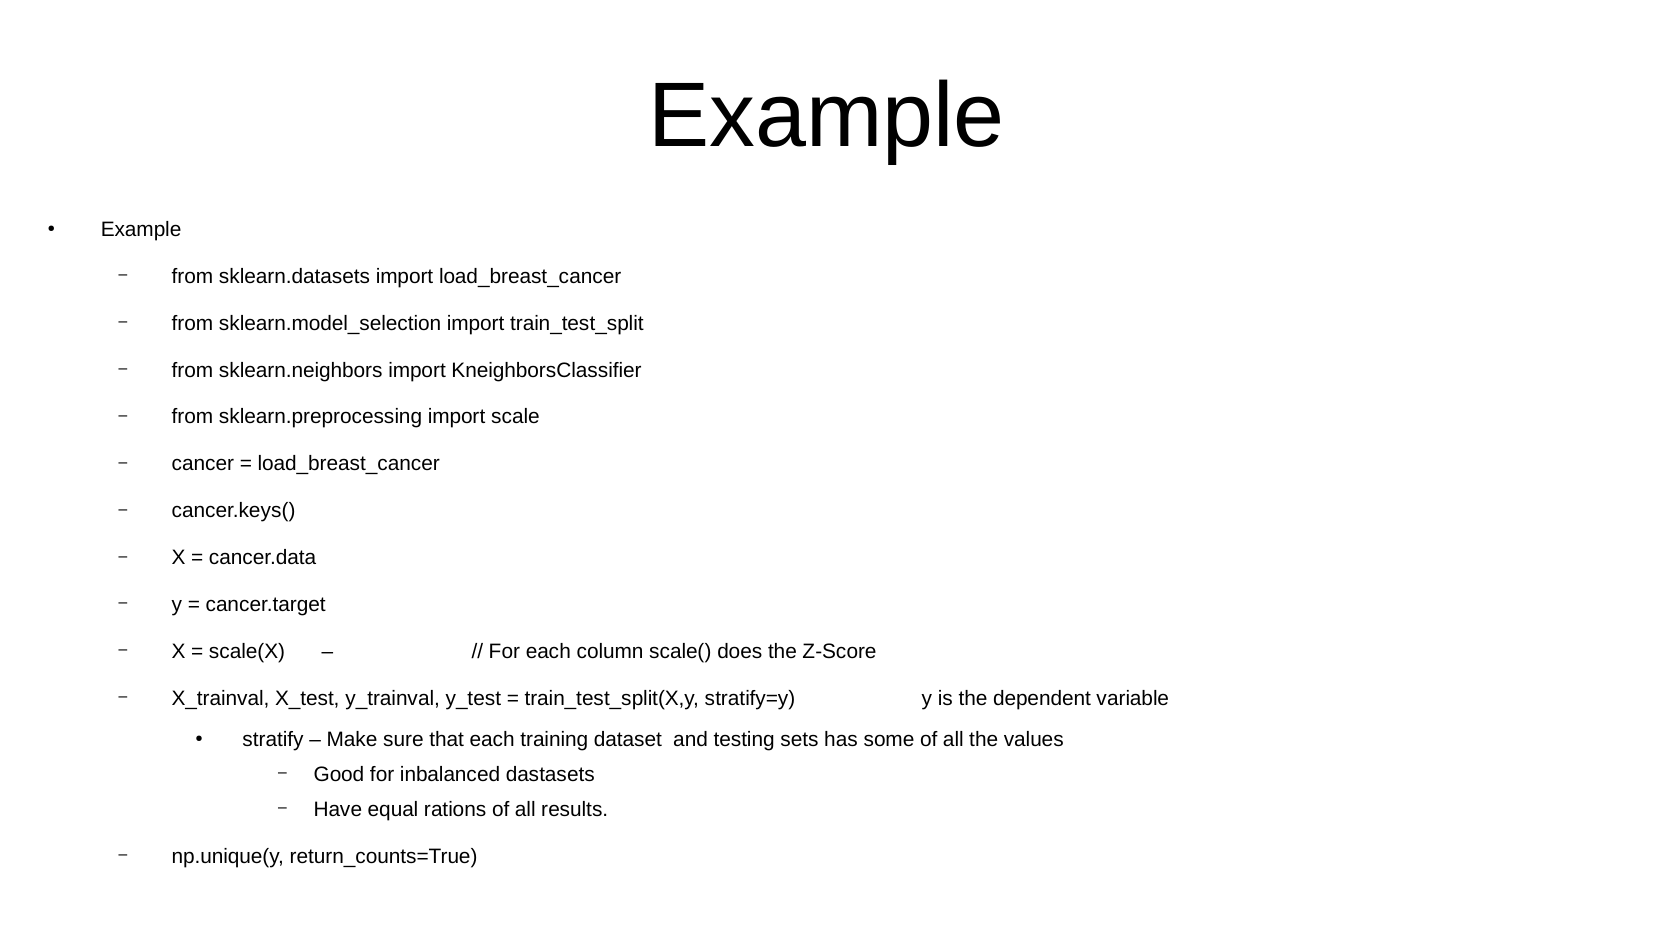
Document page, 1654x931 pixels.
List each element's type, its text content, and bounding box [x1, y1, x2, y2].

list Example from sklearn.datasets import load_breast_cancer from sklearn.model_selection import train_test_split from sklearn.neighbors import KneighborsClassifier from sklearn.preprocessing import scale cancer = load_breast_cancer cancer.keys() X = cancer.data y = cancer.target X = scale(X) – // For each column scale() does the Z-Score X_trainval, X_test, y_trainval, y_test = train_test_split(X,y, stratify=y) y is the dependent variable stratify – Make sure that each training dataset and testing sets has some of all the values Good for inbalanced dastasets Have equal rations of all results. np.unique(y, return_counts=True) [30, 217, 1571, 916]
title Example [82, 37, 1571, 193]
